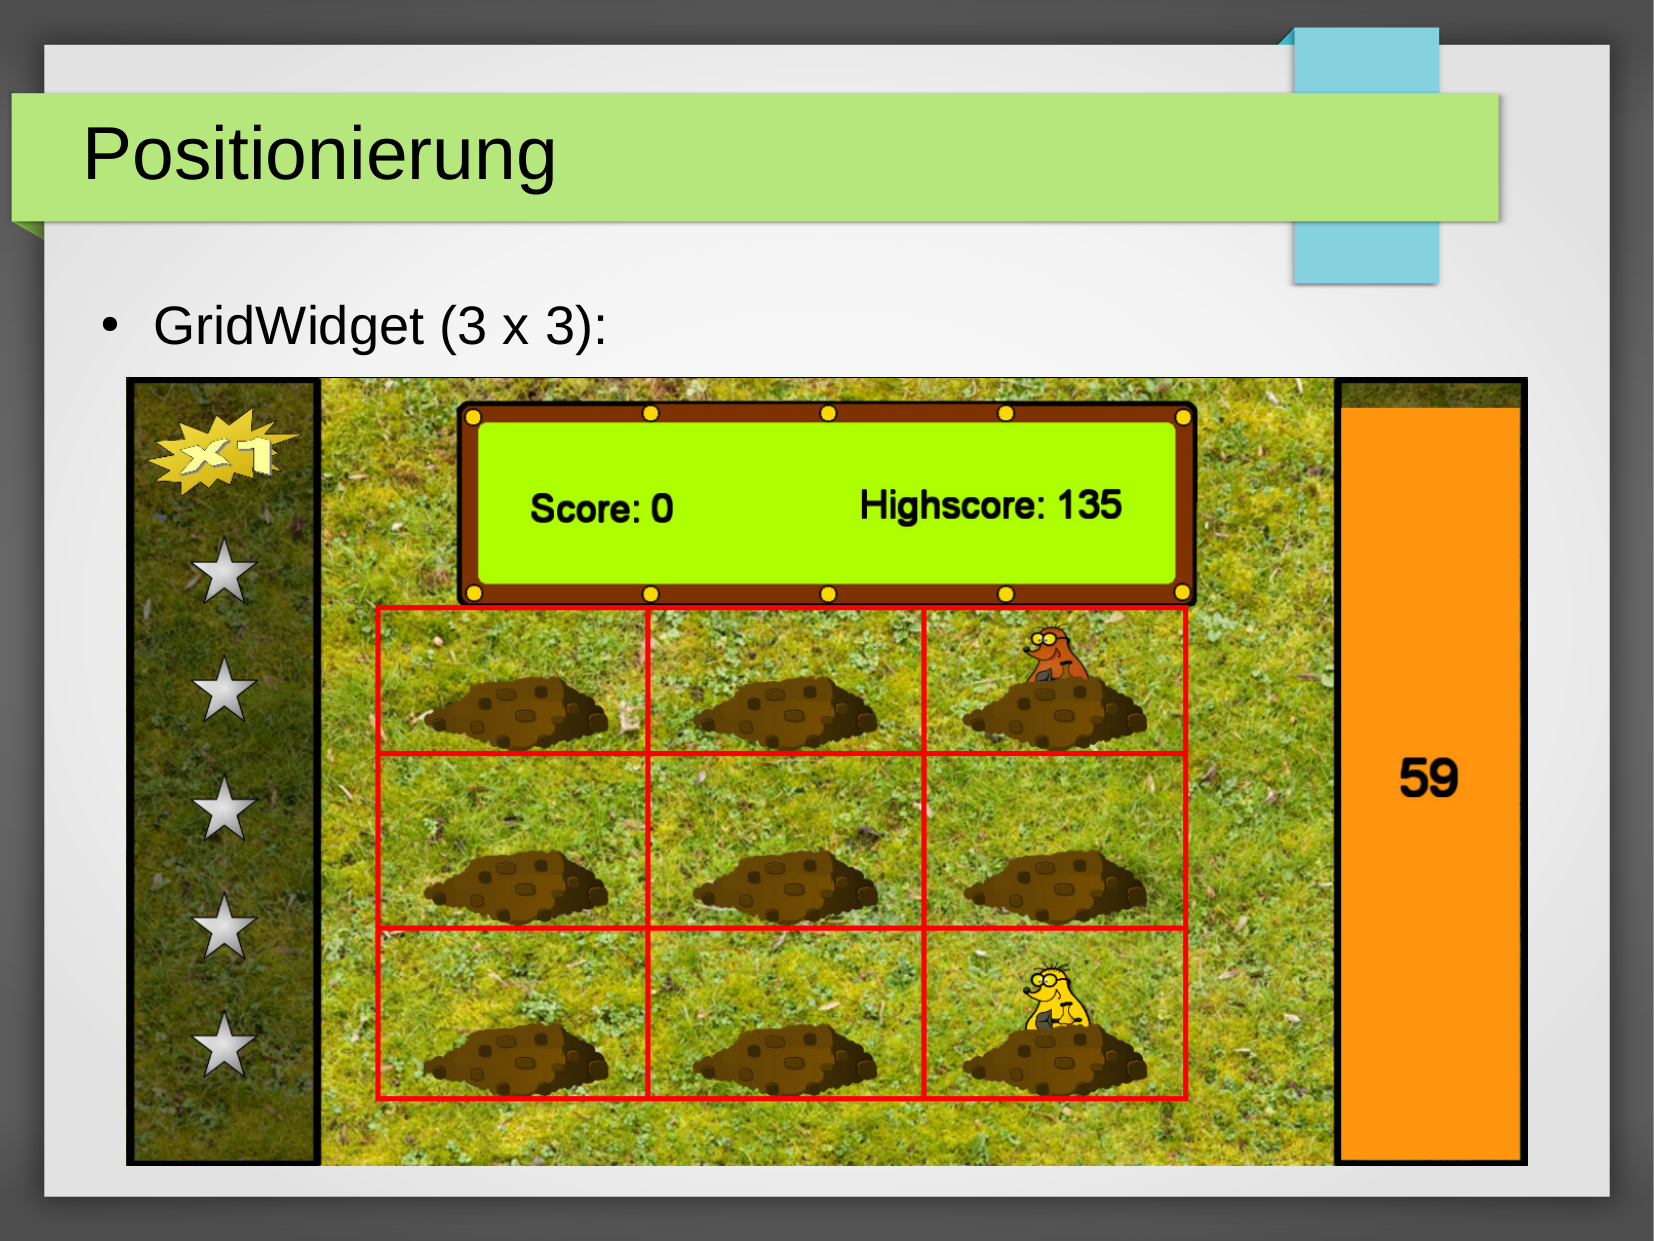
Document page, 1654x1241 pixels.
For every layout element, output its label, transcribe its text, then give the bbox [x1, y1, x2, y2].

picture [0, 0, 1654, 1241]
title Positionierung [82, 94, 1264, 213]
list GridWidget (3 x 3): [82, 295, 1571, 1015]
